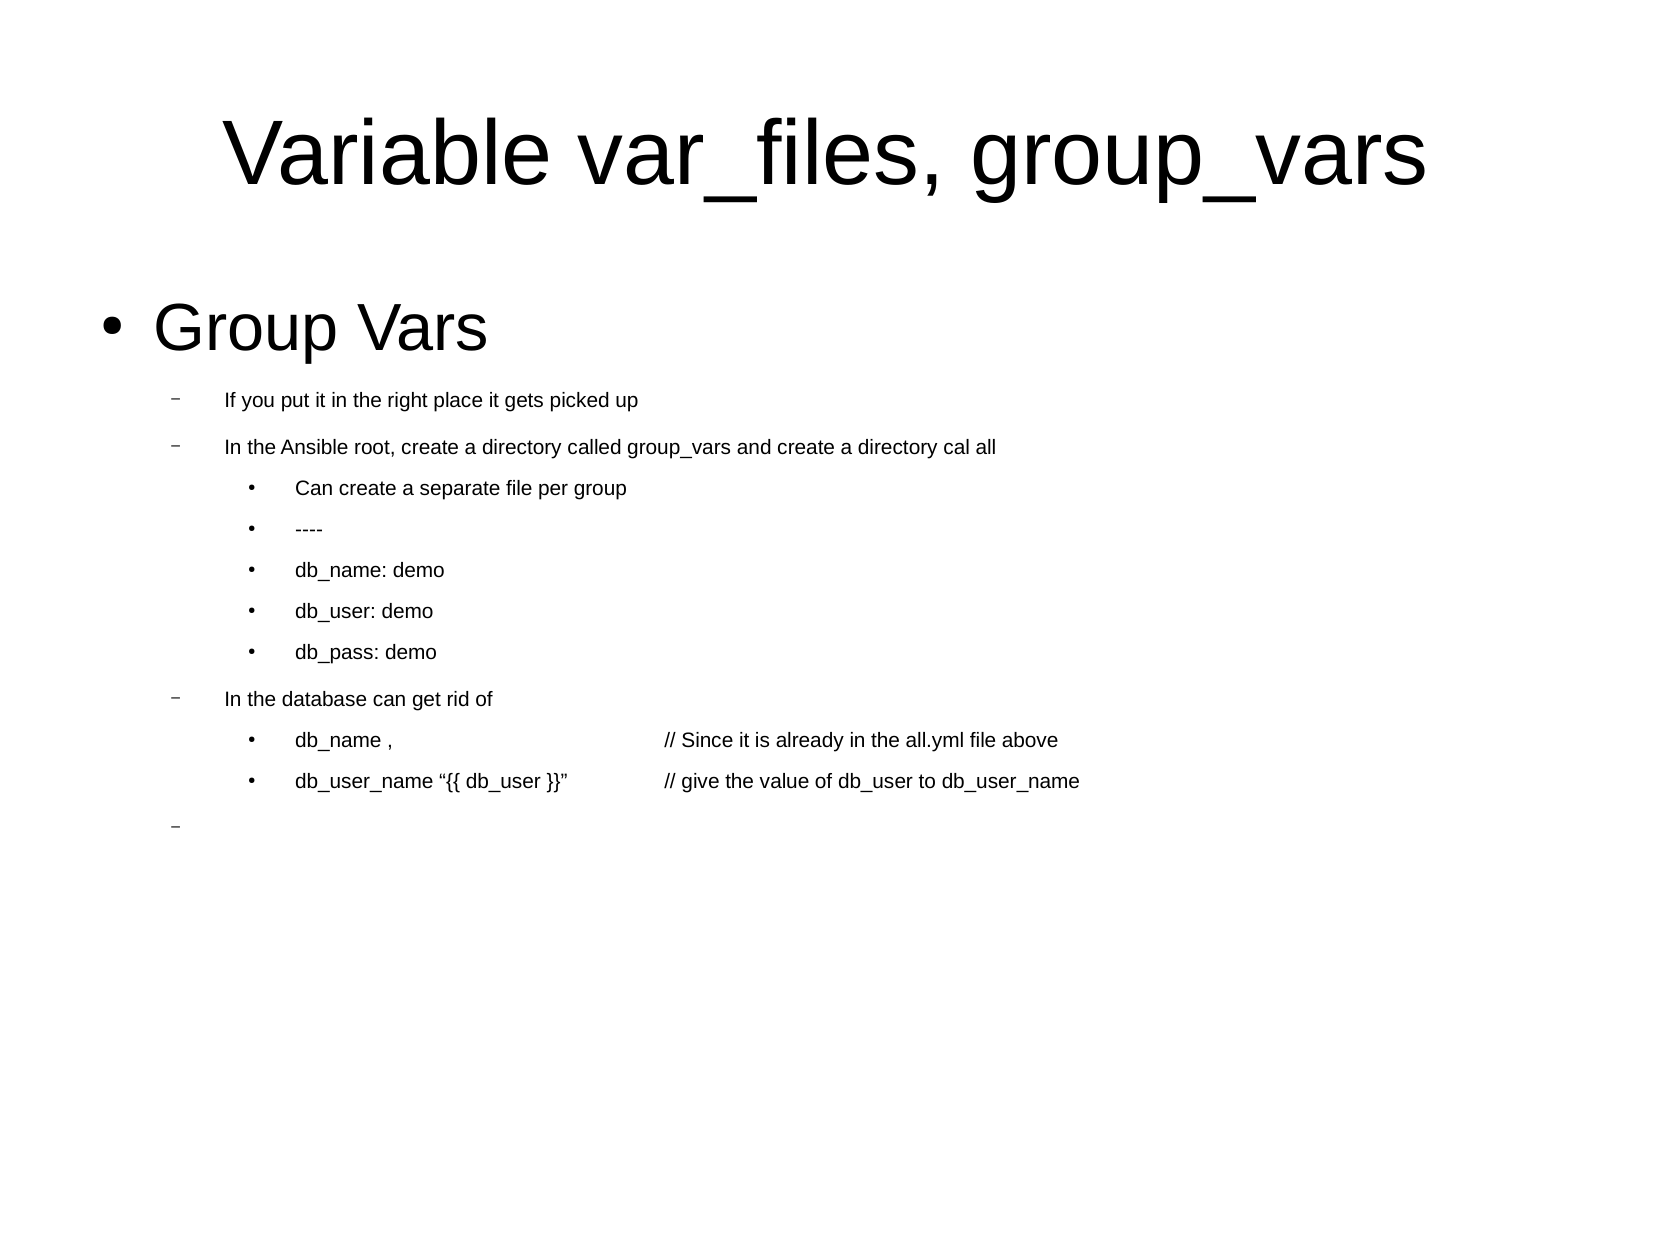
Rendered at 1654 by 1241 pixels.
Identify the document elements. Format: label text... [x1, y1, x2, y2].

title Variable var_files, group_vars [82, 49, 1571, 257]
list Group Vars If you put it in the right place it gets picked up In the Ansible root, create a directory called group_vars and create a directory cal all Can create a separate file per group ---- db_name: demo db_user: demo db_pass: demo In the database can get rid of db_name , // Since it is already in the all.yml file above db_user_name “{{ db_user }}” // give the value of db_user to db_user_name [82, 290, 1583, 1229]
